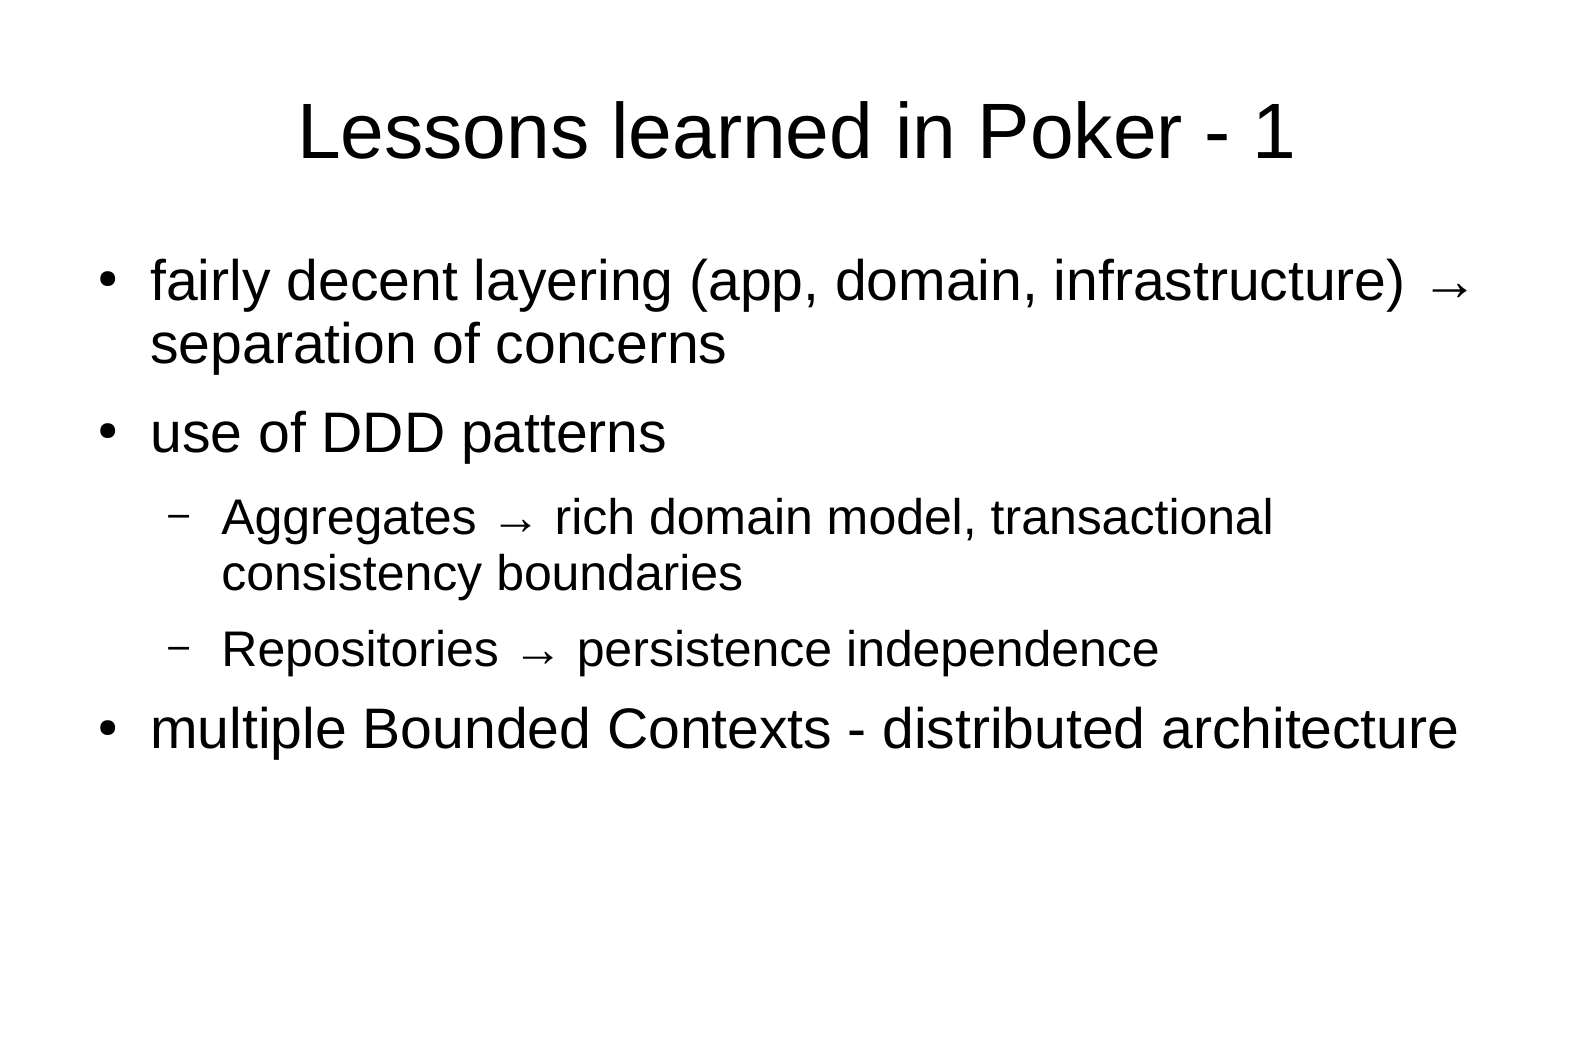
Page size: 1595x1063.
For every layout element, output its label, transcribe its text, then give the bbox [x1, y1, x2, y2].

title Lessons learned in Poker - 1 [79, 42, 1515, 220]
list fairly decent layering (app, domain, infrastructure) → separation of concerns use of DDD patterns Aggregates → rich domain model, transactional consistency boundaries Repositories → persistence independence multiple Bounded Contexts - distributed architecture [79, 248, 1515, 951]
